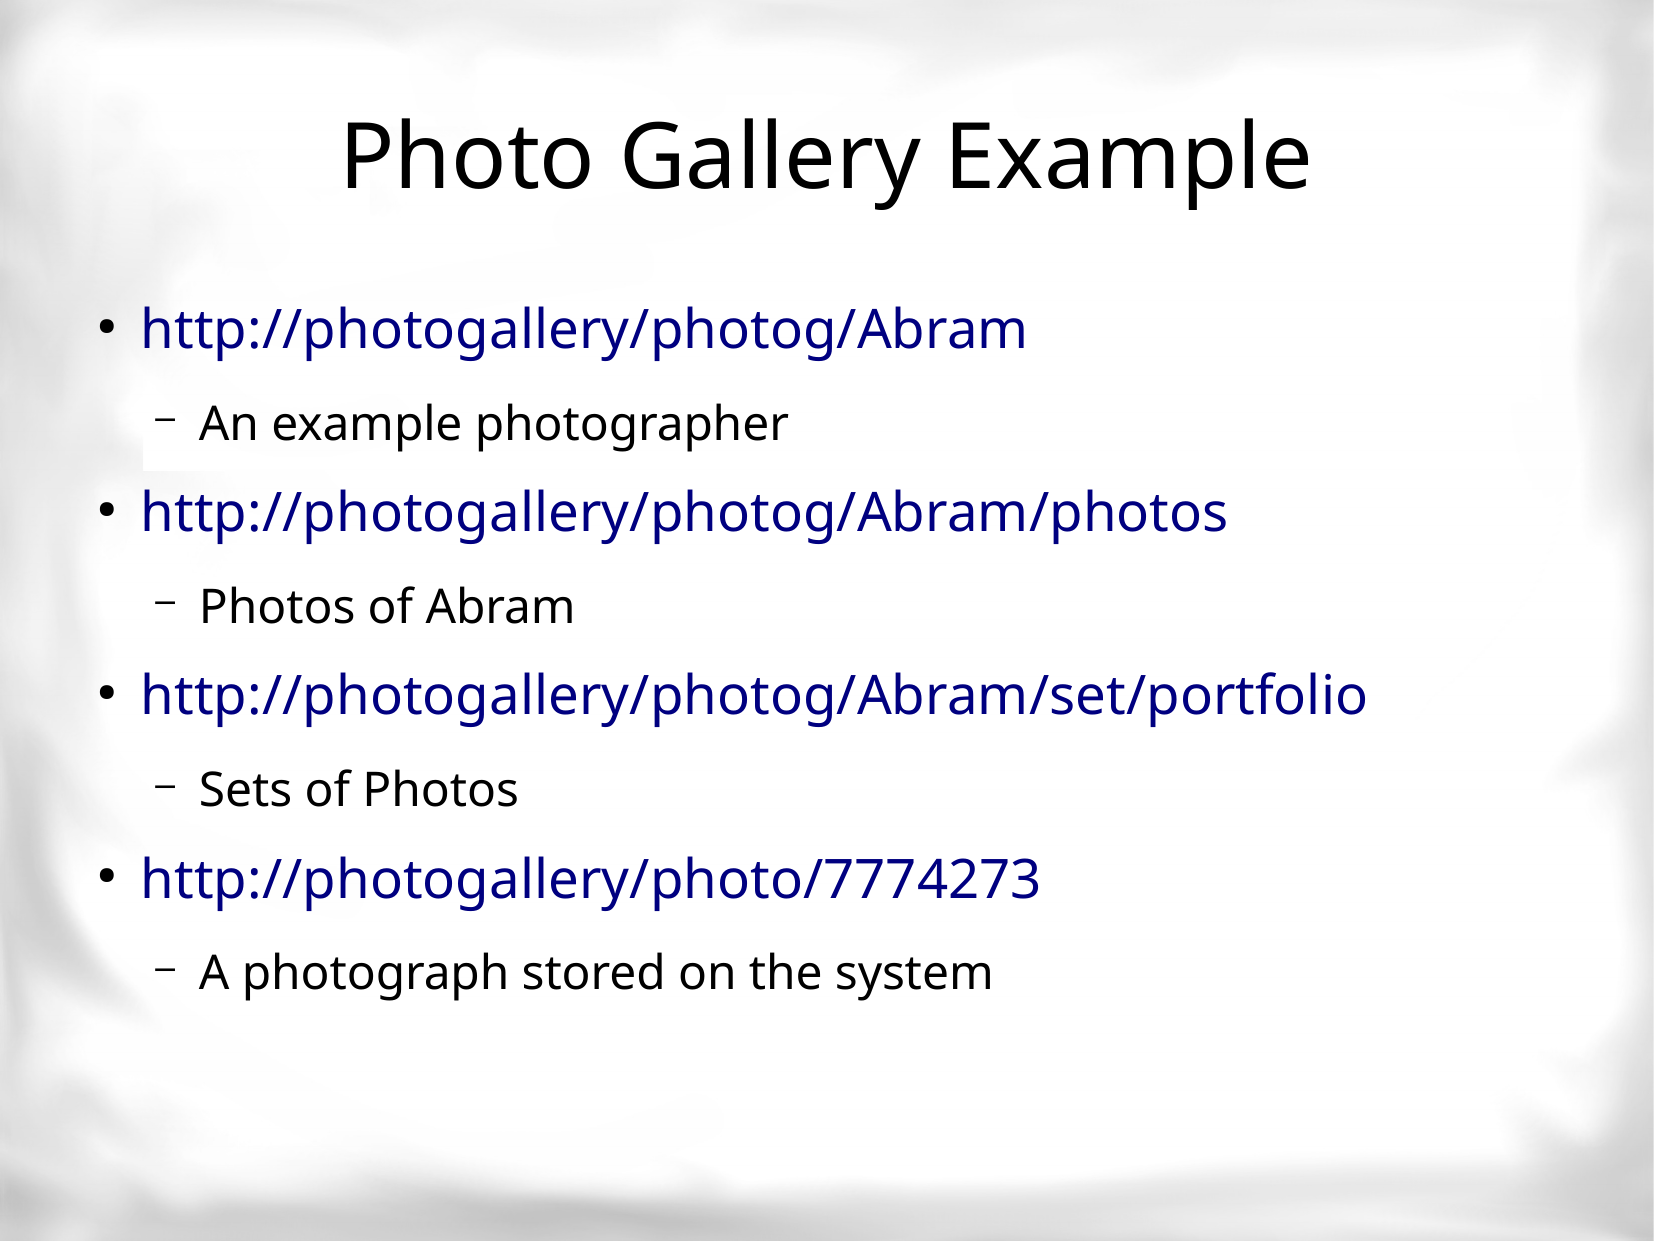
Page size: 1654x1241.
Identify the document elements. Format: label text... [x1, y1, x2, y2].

list http://photogallery/photog/Abram An example photographer http://photogallery/photog/Abram/photos Photos of Abram http://photogallery/photog/Abram/set/portfolio Sets of Photos http://photogallery/photo/7774273 A photograph stored on the system [82, 290, 1571, 1010]
picture [0, 0, 1654, 1241]
title Photo Gallery Example [82, 49, 1571, 257]
